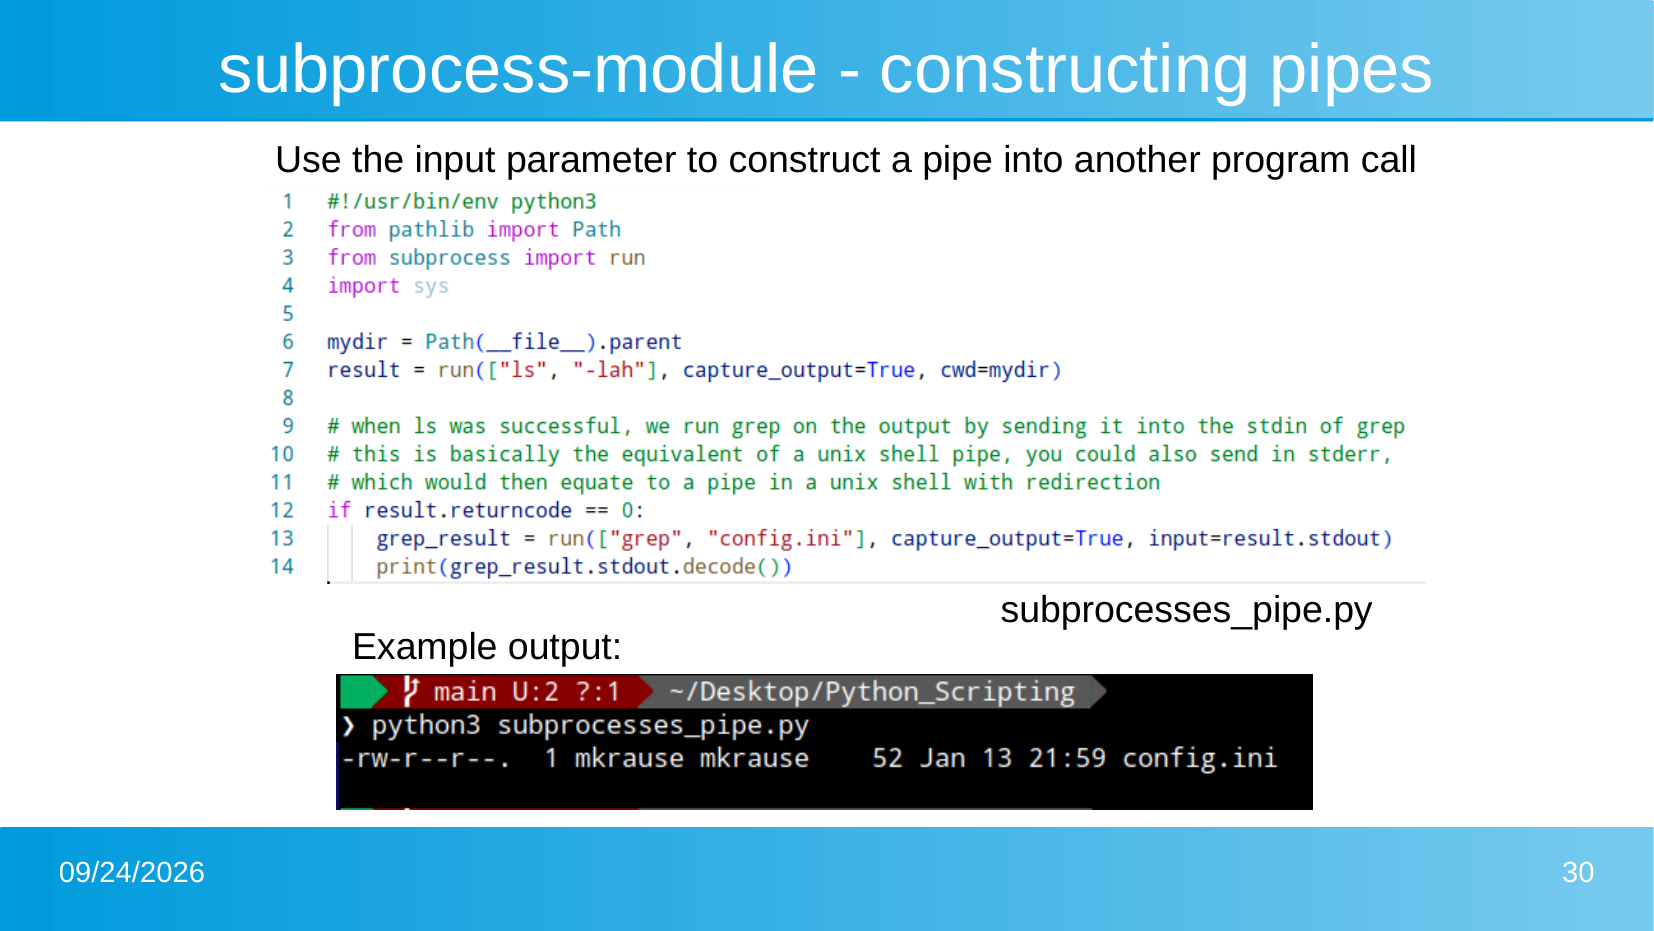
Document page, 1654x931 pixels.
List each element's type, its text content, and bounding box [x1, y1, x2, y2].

text_box Use the input parameter to construct a pipe into another program call [260, 130, 1433, 188]
text_box subprocesses_pipe.py [985, 580, 1388, 638]
picture [336, 674, 1313, 810]
picture [261, 187, 1426, 584]
text_box Example output: [337, 618, 638, 676]
title subprocess-module - constructing pipes [59, 29, 1595, 108]
